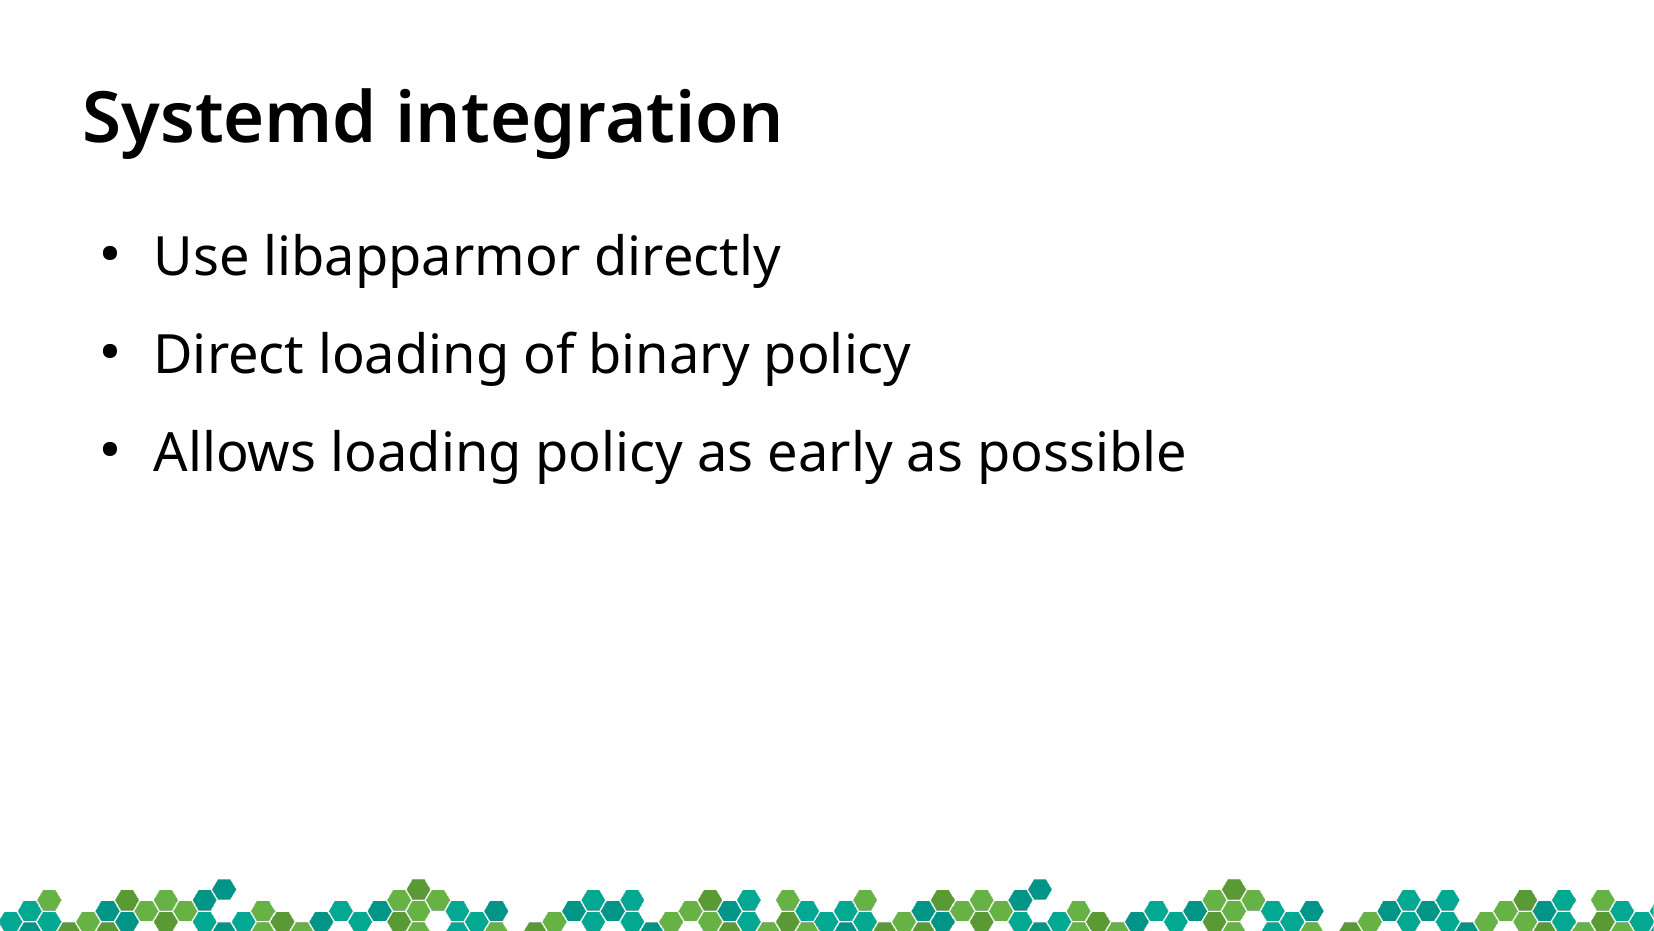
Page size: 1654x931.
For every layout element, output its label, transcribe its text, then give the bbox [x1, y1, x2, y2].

list Use libapparmor directly Direct loading of binary policy Allows loading policy as early as possible [82, 217, 1571, 758]
title Systemd integration [82, 37, 1571, 193]
picture [0, 871, 1654, 931]
